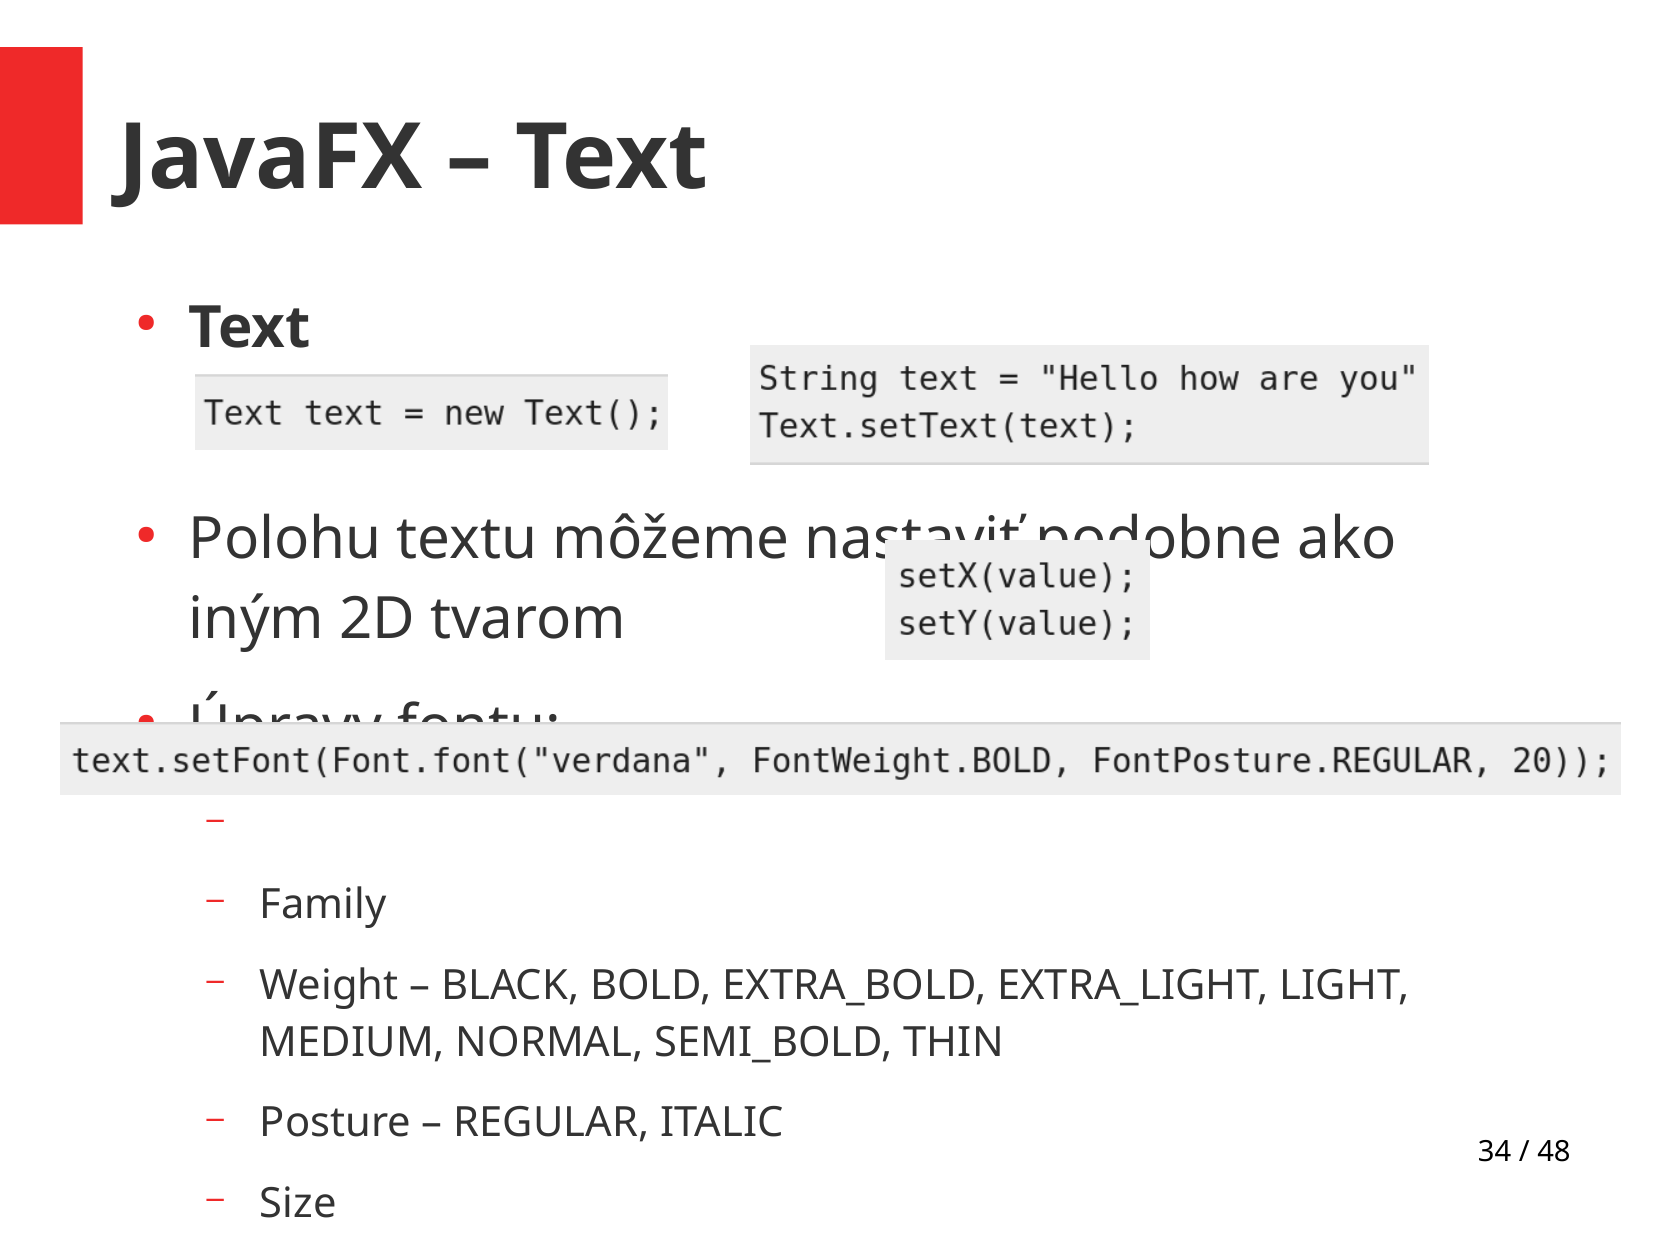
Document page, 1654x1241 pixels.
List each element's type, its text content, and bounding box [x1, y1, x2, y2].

picture [195, 373, 668, 451]
list Text Polohu textu môžeme nastaviť podobne ako iným 2D tvarom Úpravy fontu: Family Weight – BLACK, BOLD, EXTRA_BOLD, EXTRA_LIGHT, LIGHT, MEDIUM, NORMAL, SEMI_BOLD, THIN Posture – REGULAR, ITALIC Size [118, 285, 1536, 722]
picture [885, 540, 1150, 661]
picture [60, 722, 1621, 796]
picture [750, 345, 1429, 466]
title JavaFX – Text [118, 49, 1571, 257]
list Text Polohu textu môžeme nastaviť podobne ako iným 2D tvarom Úpravy fontu: Family Weight – BLACK, BOLD, EXTRA_BOLD, EXTRA_LIGHT, LIGHT, MEDIUM, NORMAL, SEMI_BOLD, THIN Posture – REGULAR, ITALIC Size [118, 796, 1536, 1005]
